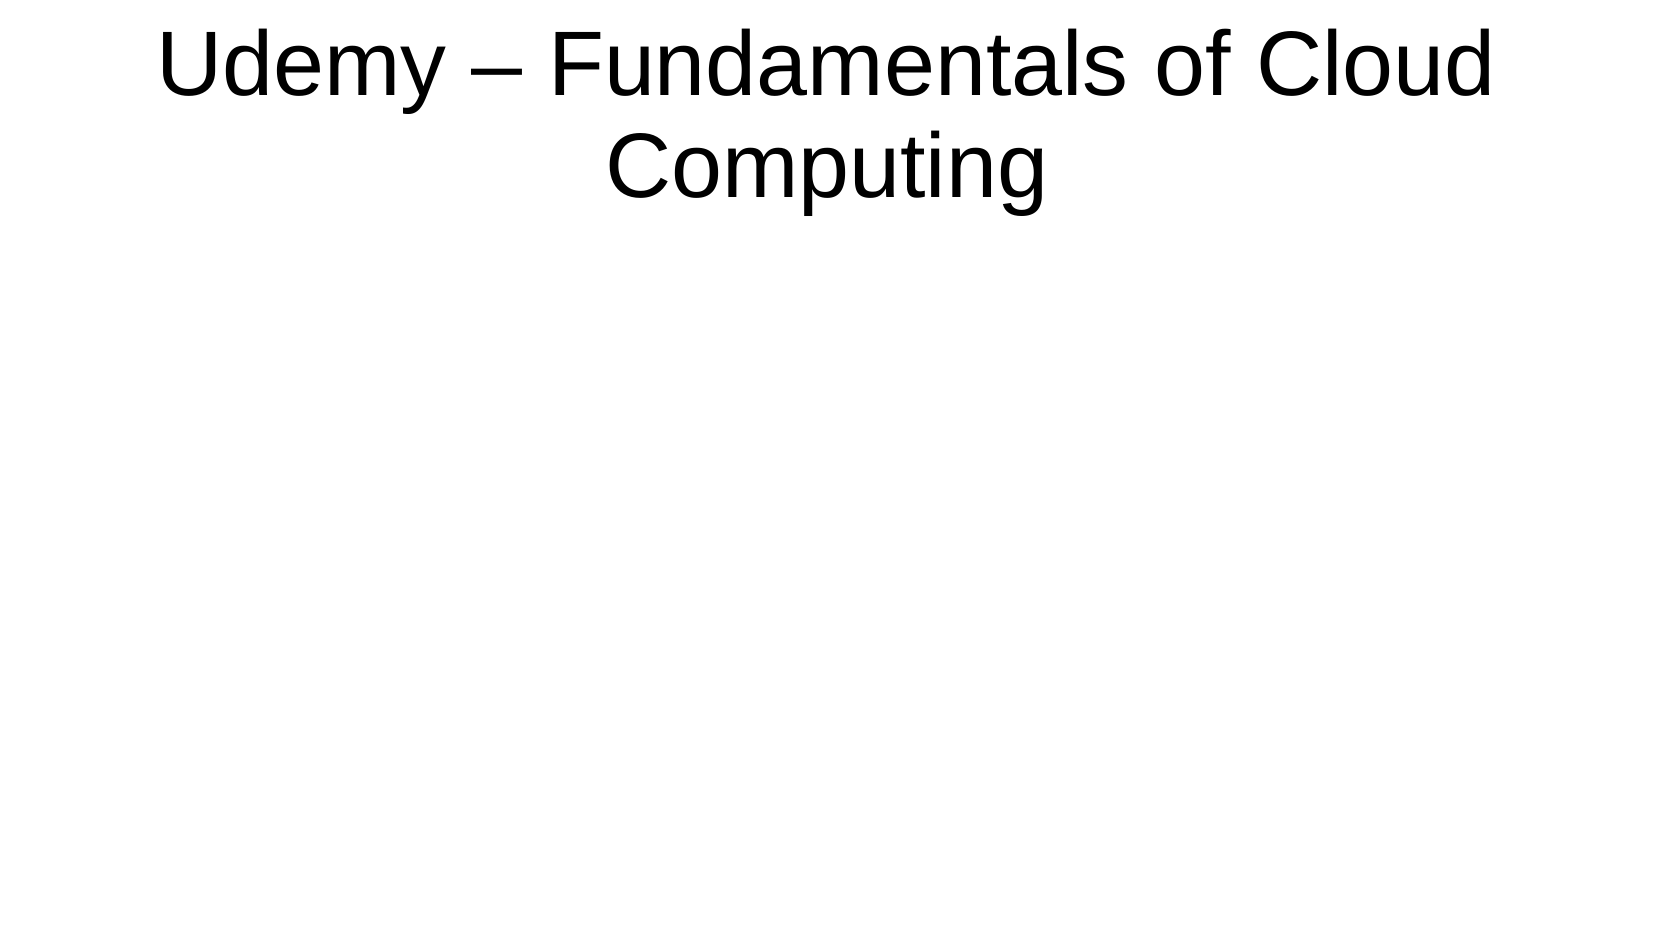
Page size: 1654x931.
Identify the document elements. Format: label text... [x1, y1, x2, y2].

title Udemy – Fundamentals of Cloud Computing [82, 28, 1571, 201]
